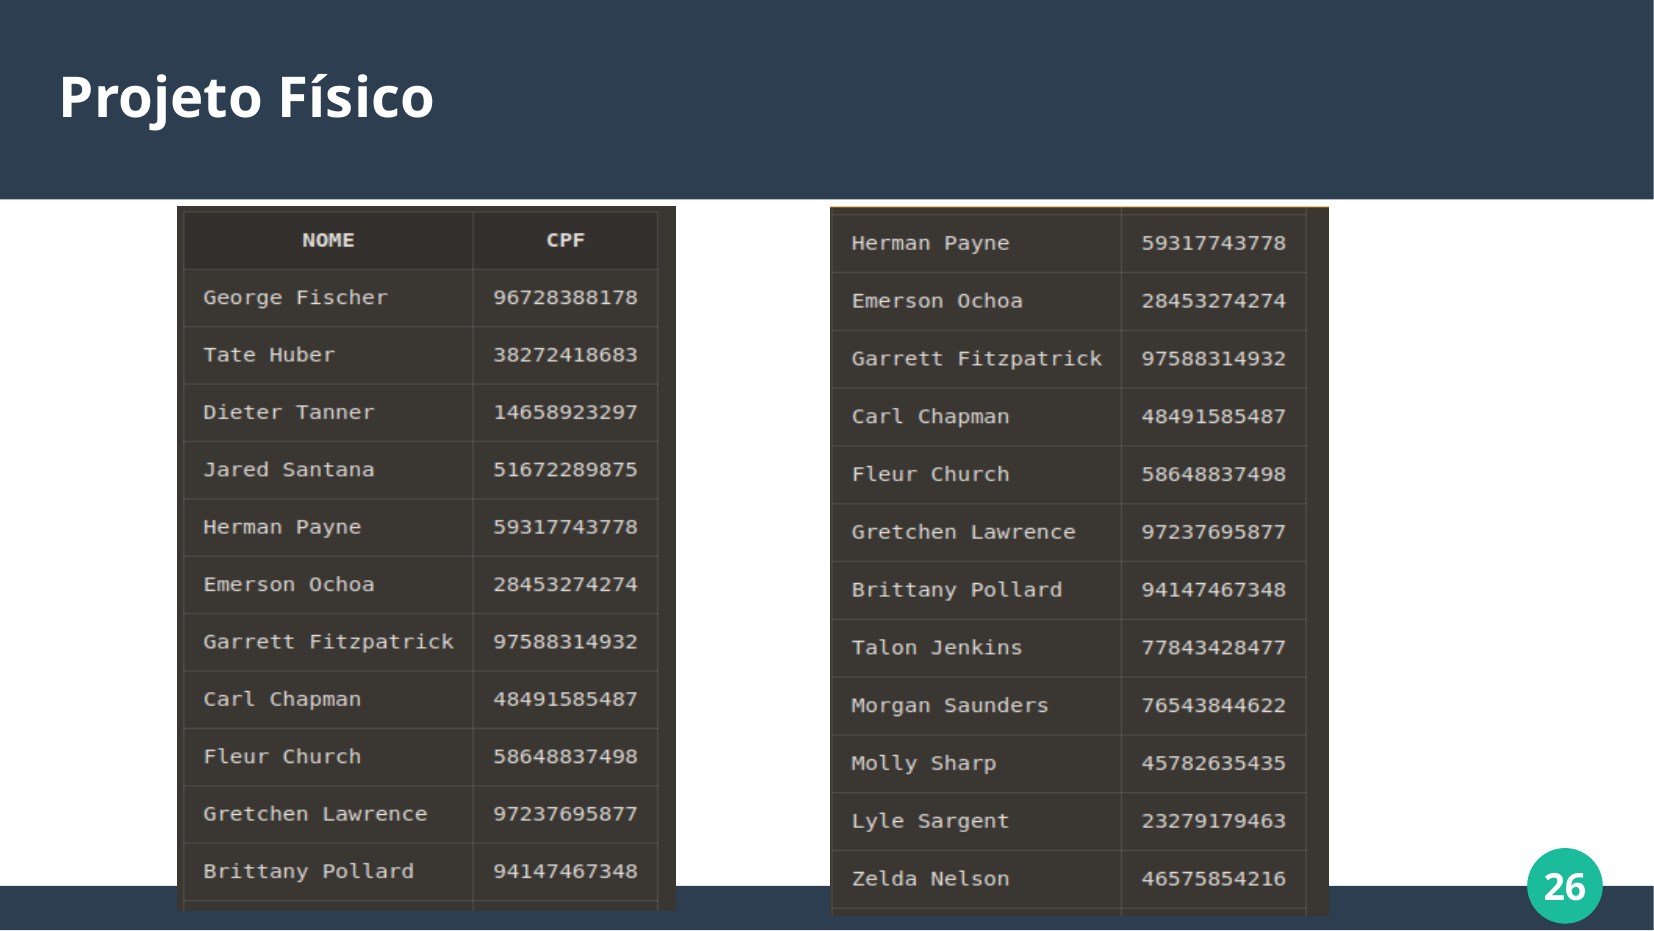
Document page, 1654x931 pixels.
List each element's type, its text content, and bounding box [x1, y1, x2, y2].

picture [830, 206, 1329, 916]
picture [177, 206, 676, 911]
title Projeto Físico [59, 37, 1595, 156]
